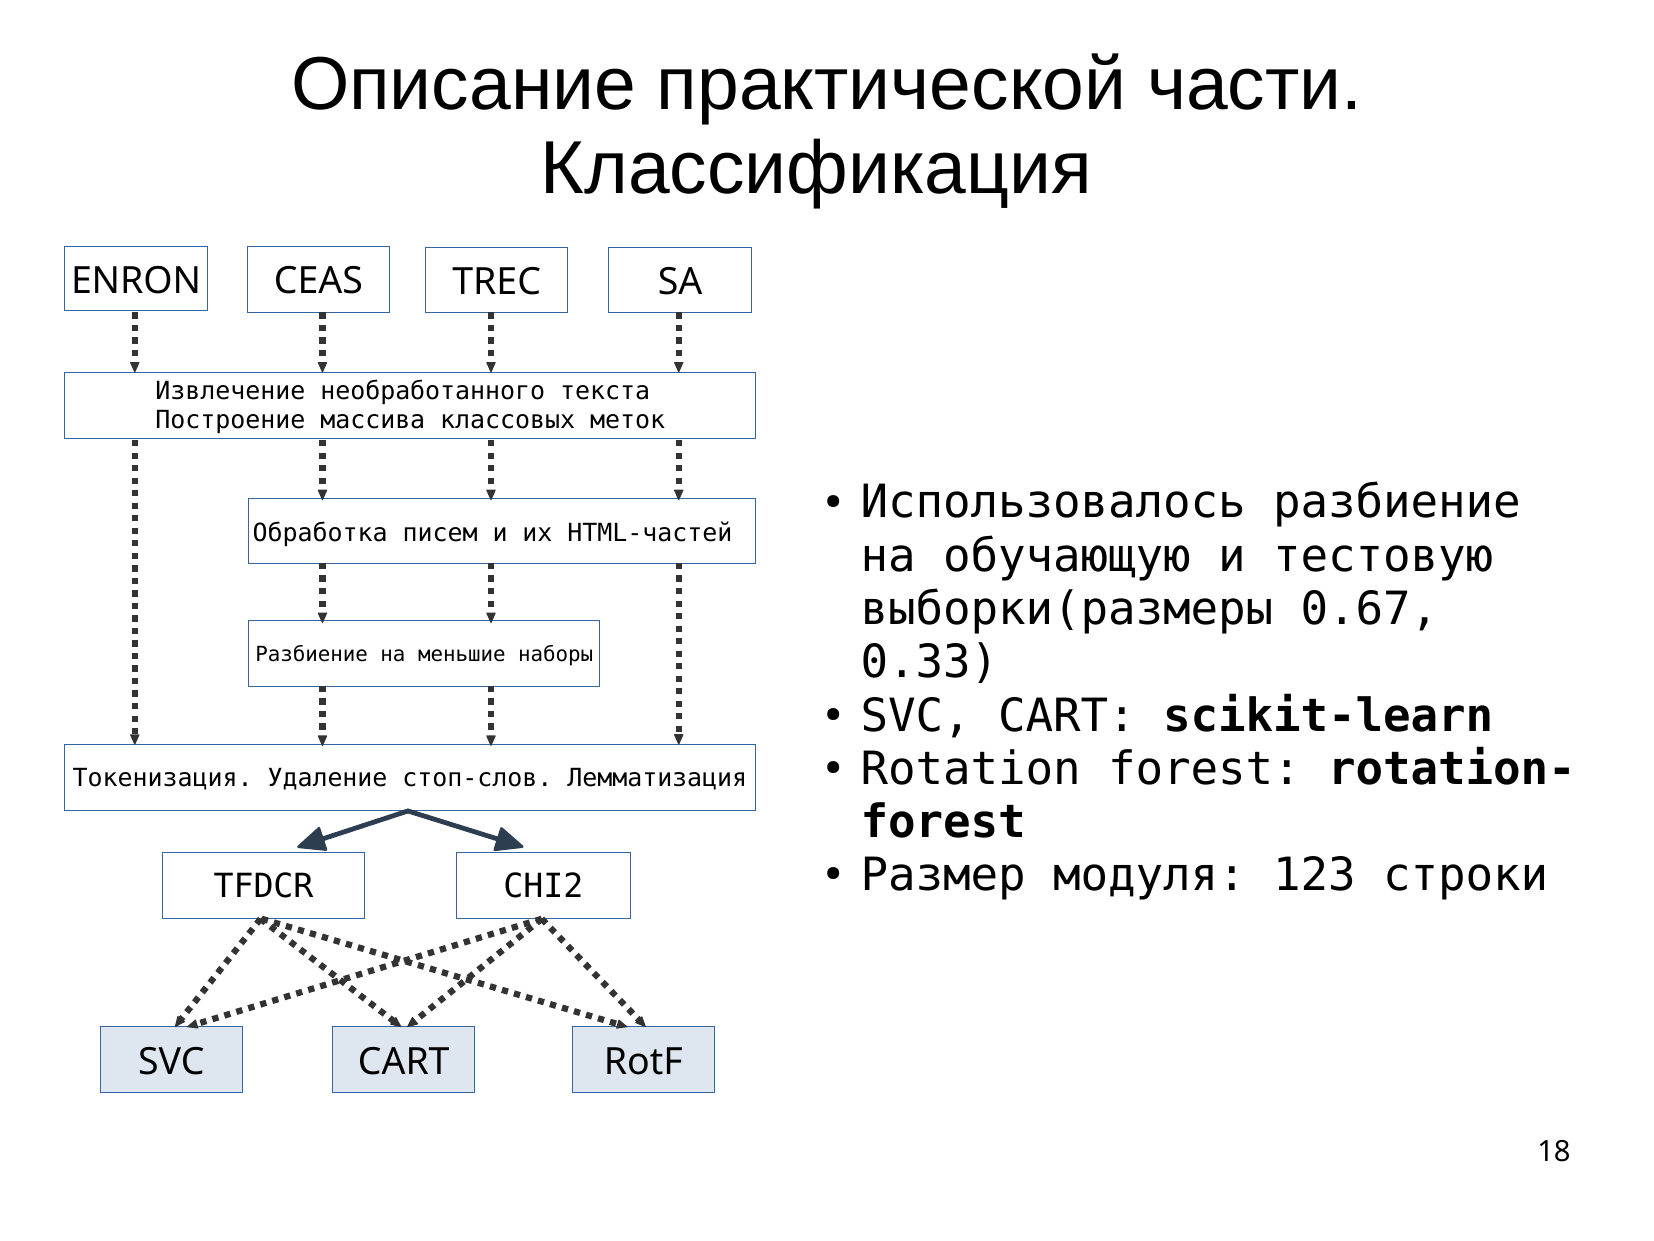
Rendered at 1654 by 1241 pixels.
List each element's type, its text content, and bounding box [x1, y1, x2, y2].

text_box CEAS [247, 246, 390, 313]
text_box CHI2 [456, 852, 631, 919]
text_box RotF [572, 1026, 715, 1093]
text_box Москва, 2020 г. [1286, 1140, 1654, 1193]
text_box SA [608, 247, 752, 313]
text_box Использовалось разбиение на обучающую и тестовую выборки(размеры 0.67, 0.33) SVC, CART: scikit-learn Rotation forest: rotation-forest Размер модуля: 123 строки [810, 468, 1591, 910]
text_box TFDCR [162, 852, 365, 919]
text_box TREC [425, 247, 568, 313]
text_box Разбиение на меньшие наборы [248, 620, 600, 687]
text_box Извлечение необработанного текста Построение массива классовых меток [64, 372, 756, 439]
title Описание практической части. Классификация [59, 52, 1596, 199]
text_box SVC [100, 1026, 243, 1093]
text_box Токенизация. Удаление стоп-слов. Лемматизация [64, 744, 756, 811]
text_box Обработка писем и их HTML-частей [248, 498, 756, 564]
text_box ENRON [64, 246, 208, 311]
text_box CART [332, 1026, 475, 1093]
